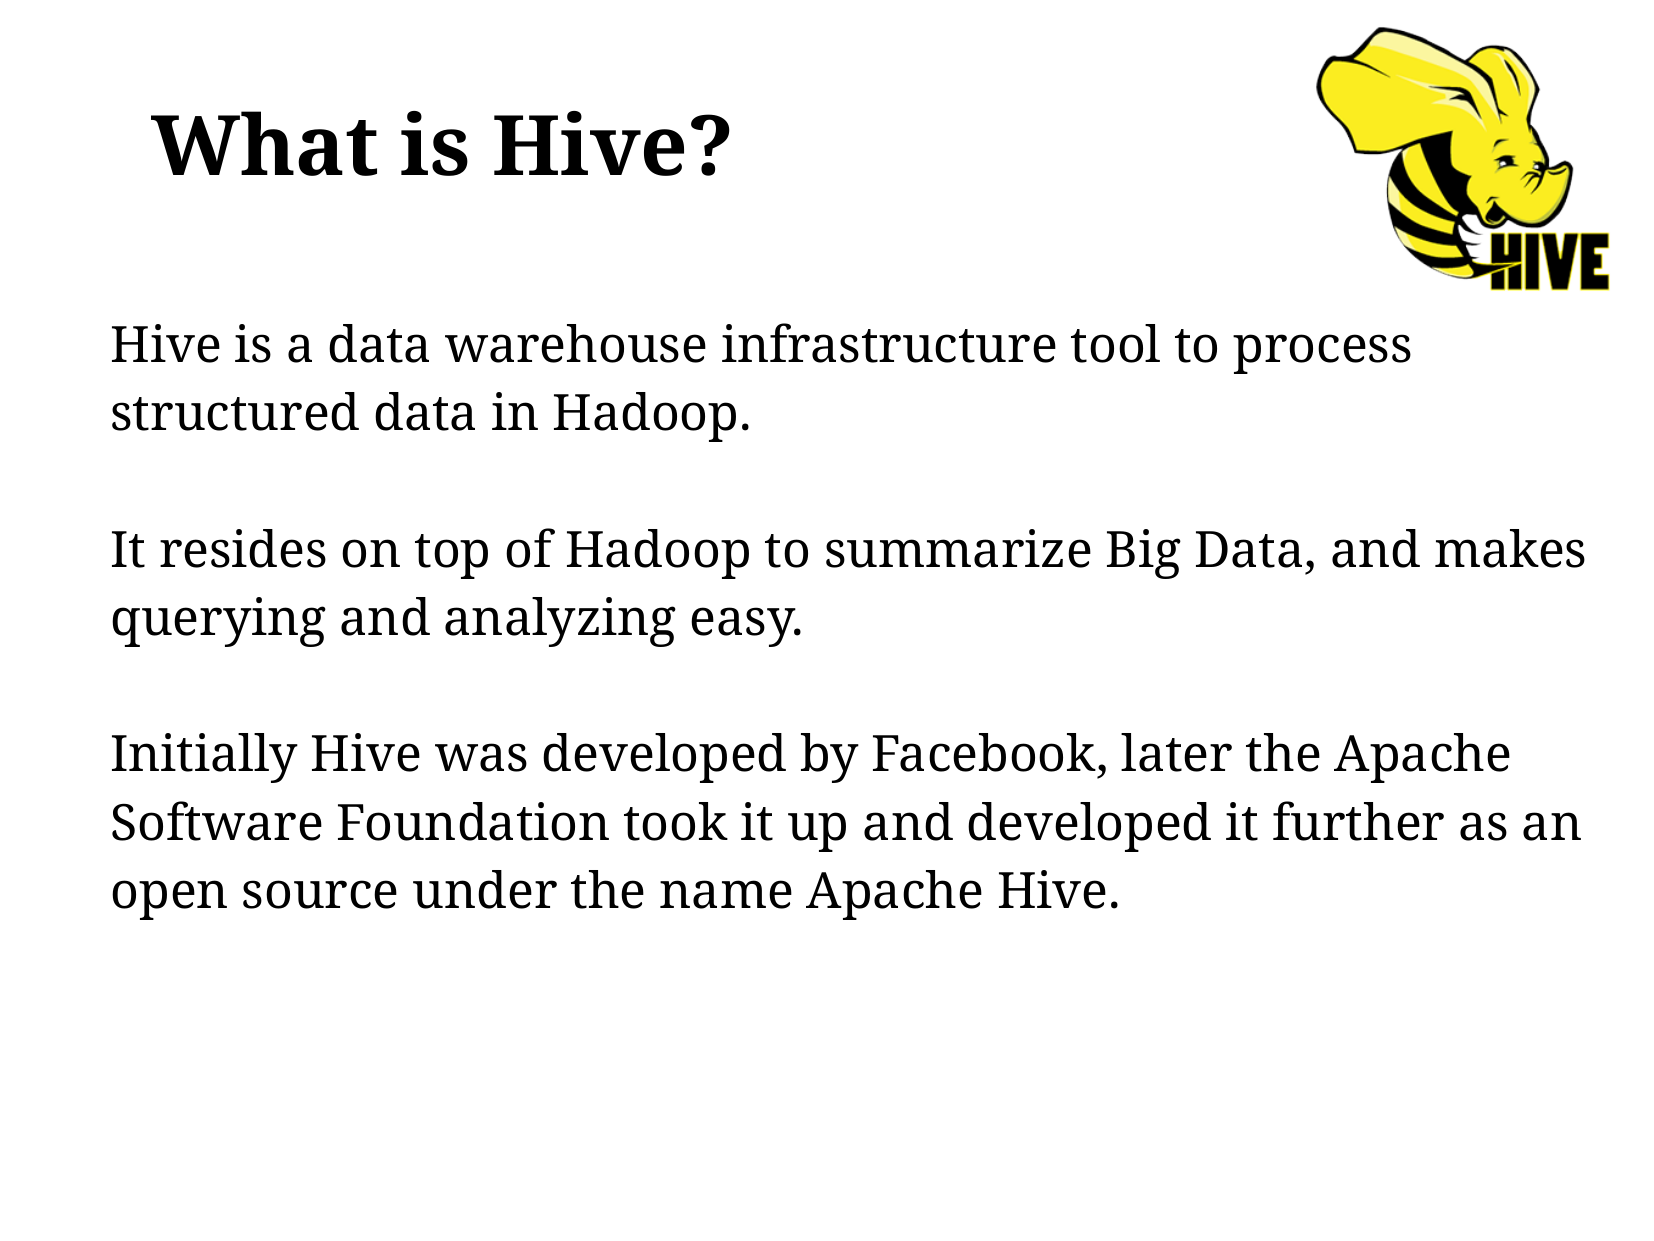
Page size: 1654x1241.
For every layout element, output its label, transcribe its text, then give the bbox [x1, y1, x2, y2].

text_box What is Hive? [106, 94, 780, 193]
picture [1287, 20, 1654, 296]
text_box Hive is a data warehouse infrastructure tool to process structured data in Hadoop. It resides on top of Hadoop to summarize Big Data, and makes querying and analyzing easy. Initially Hive was developed by Facebook, later the Apache Software Foundation took it up and developed it further as an open source under the name Apache Hive. [95, 301, 1619, 957]
